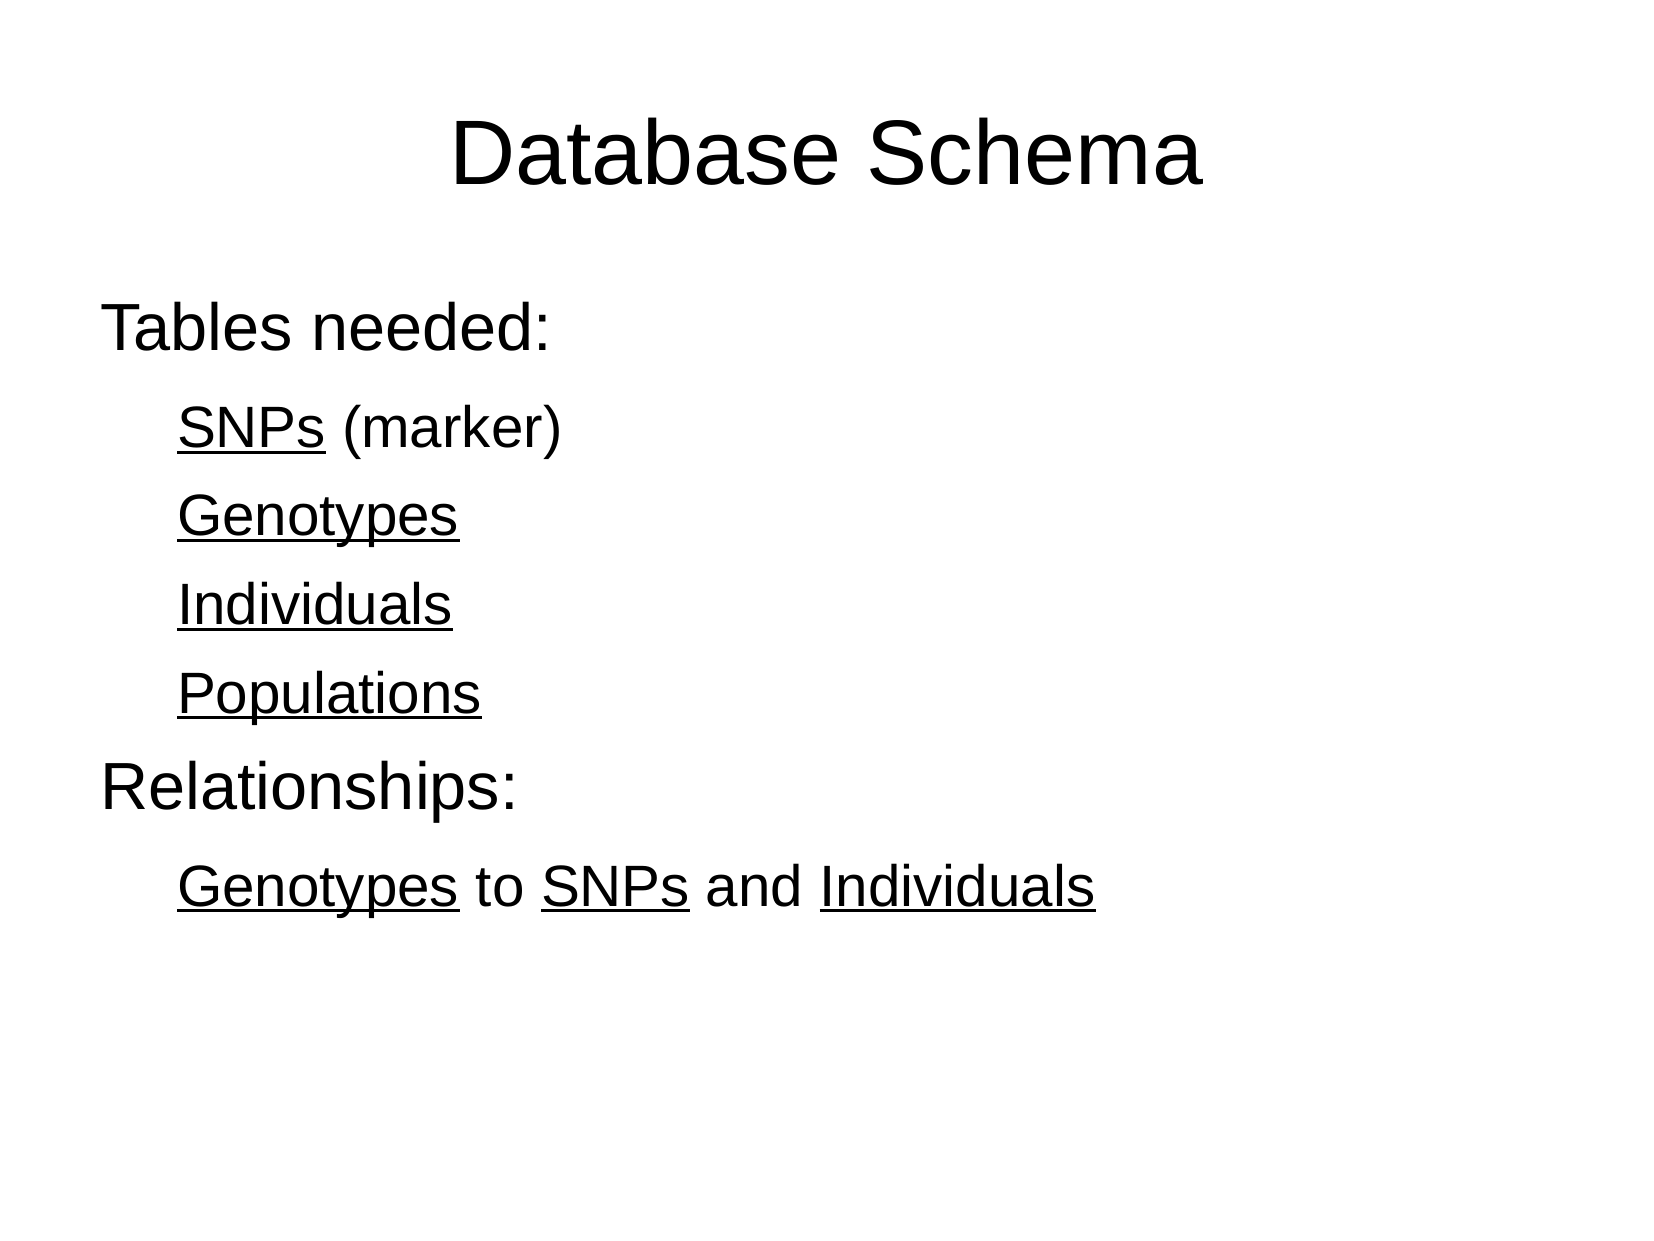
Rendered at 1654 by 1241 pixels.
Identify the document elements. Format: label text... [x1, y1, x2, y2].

title Database Schema [82, 56, 1571, 250]
list Tables needed: SNPs (marker) Genotypes Individuals Populations Relationships: Genotypes to SNPs and Individuals [82, 290, 1571, 1094]
